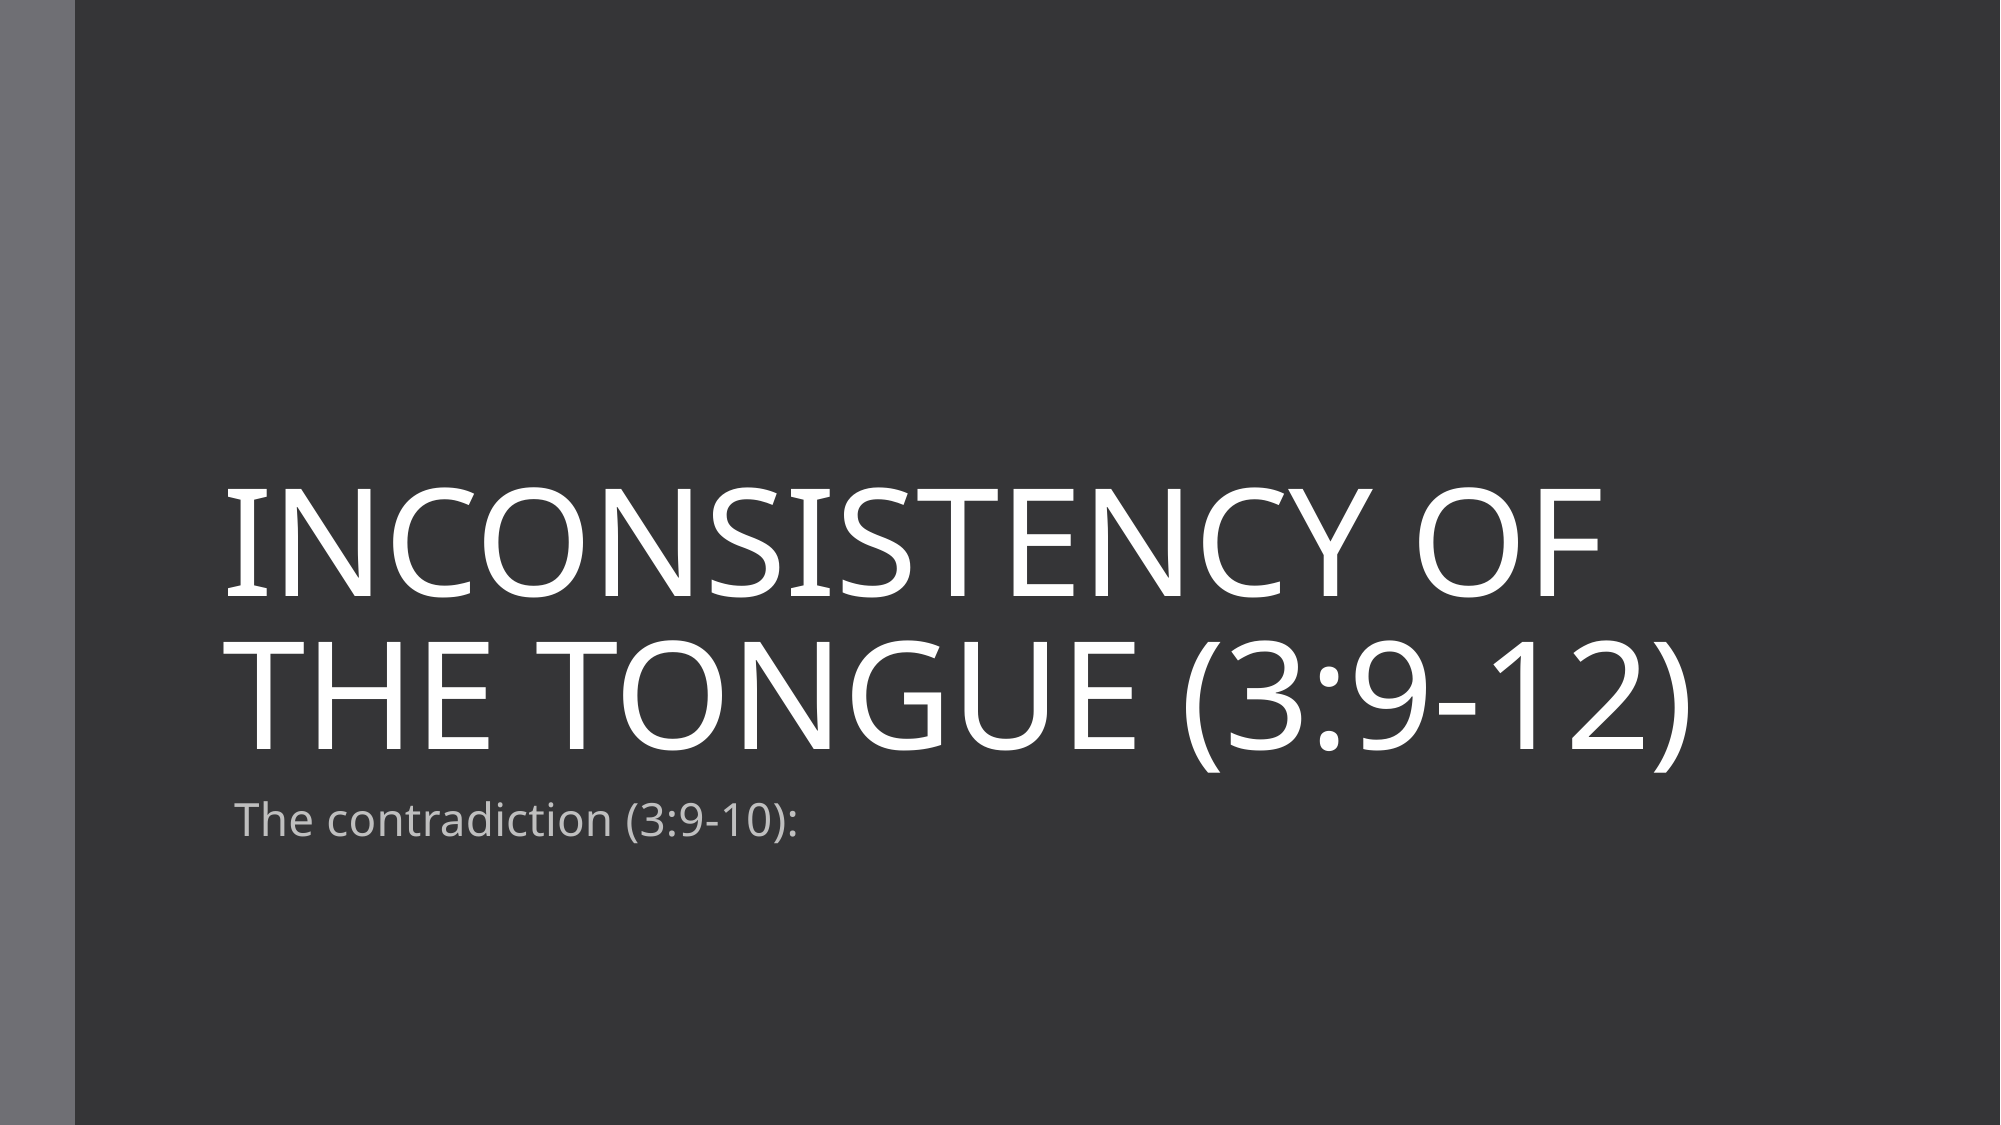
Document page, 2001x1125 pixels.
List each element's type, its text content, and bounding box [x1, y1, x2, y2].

title INCONSISTENCY OF THE TONGUE (3:9-12) [206, 124, 1752, 787]
subtitle The contradiction (3:9-10): [206, 787, 1752, 1066]
